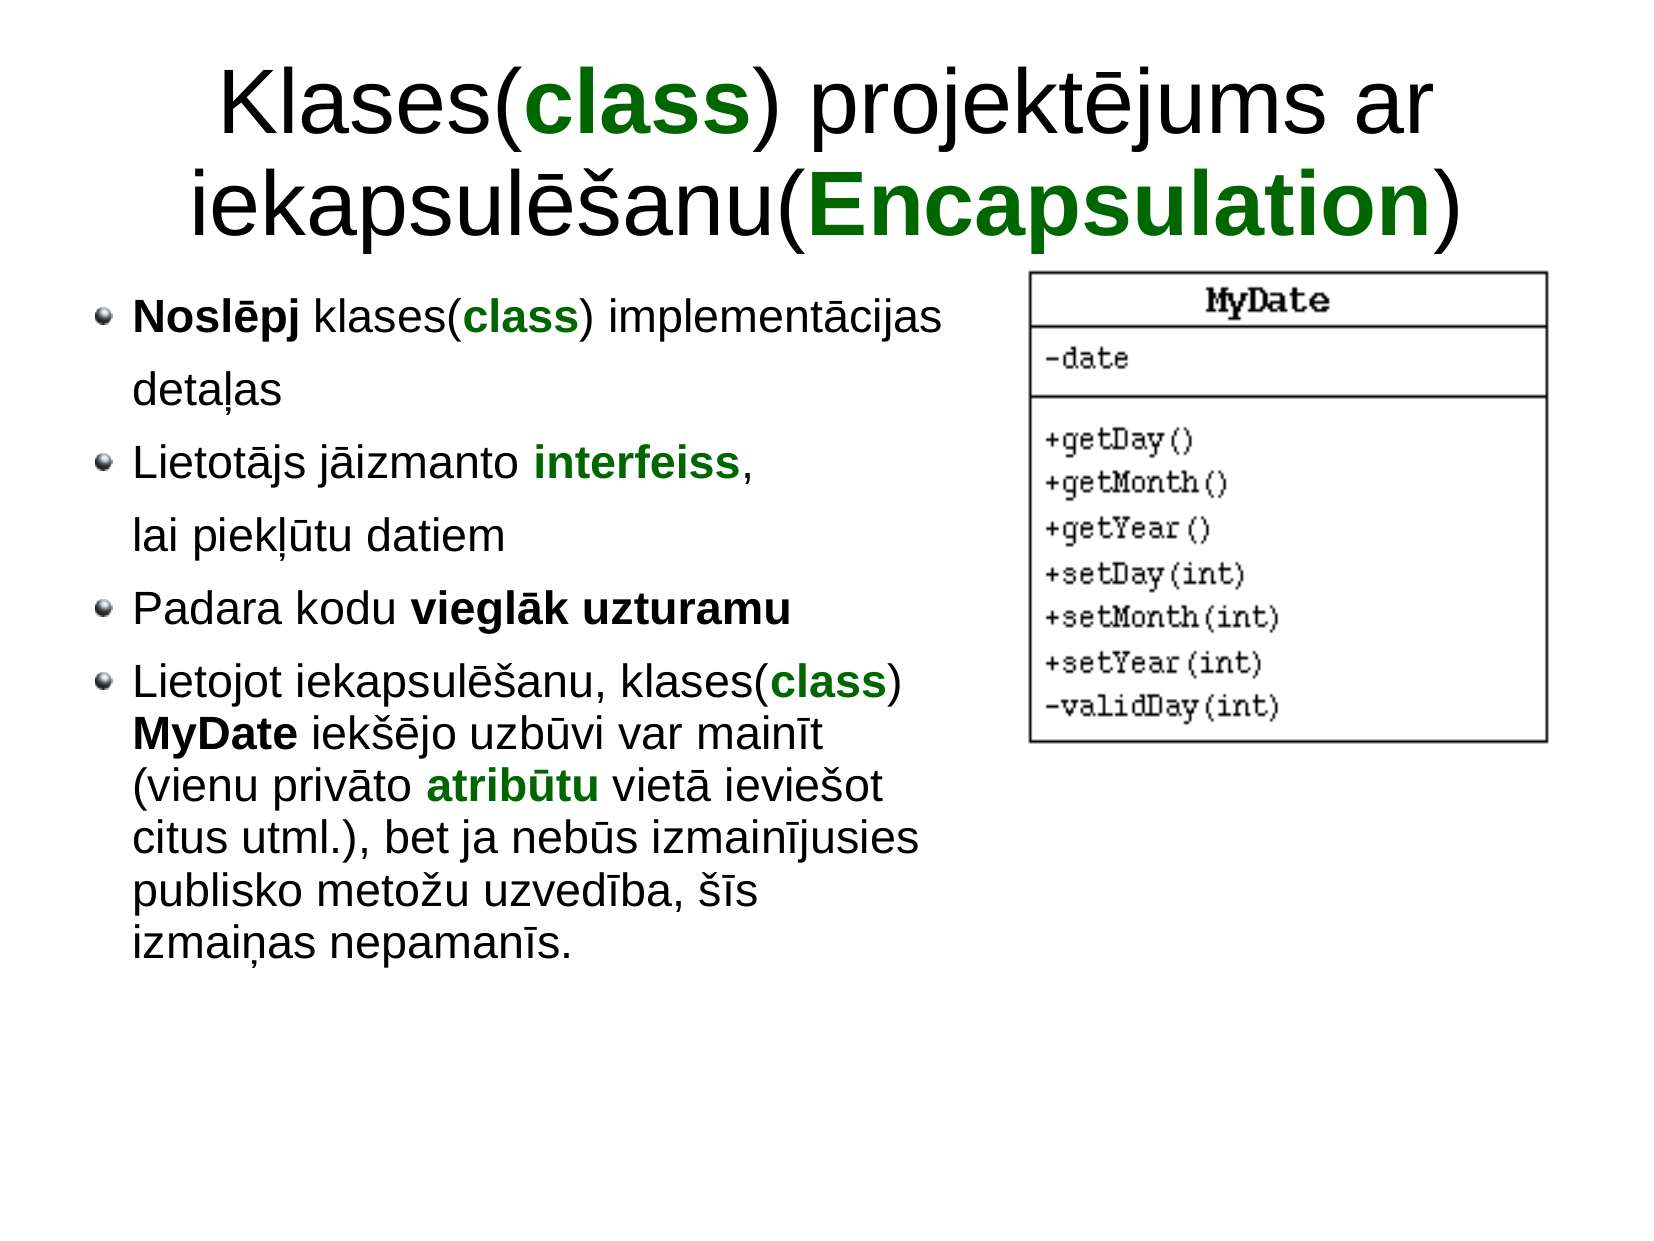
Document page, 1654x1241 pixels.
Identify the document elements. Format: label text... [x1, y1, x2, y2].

picture [1015, 256, 1571, 768]
list Noslēpj klases(class) implementācijas detaļas Lietotājs jāizmanto interfeiss, lai piekļūtu datiem Padara kodu vieglāk uzturamu Lietojot iekapsulēšanu, klases(class) MyDate iekšējo uzbūvi var mainīt (vienu privāto atribūtu vietā ieviešot citus utml.), bet ja nebūs izmainījusies publisko metožu uzvedība, šīs izmaiņas nepamanīs. [82, 290, 945, 1028]
title Klases(class) projektējums ar iekapsulēšanu(Encapsulation) [82, 49, 1571, 257]
